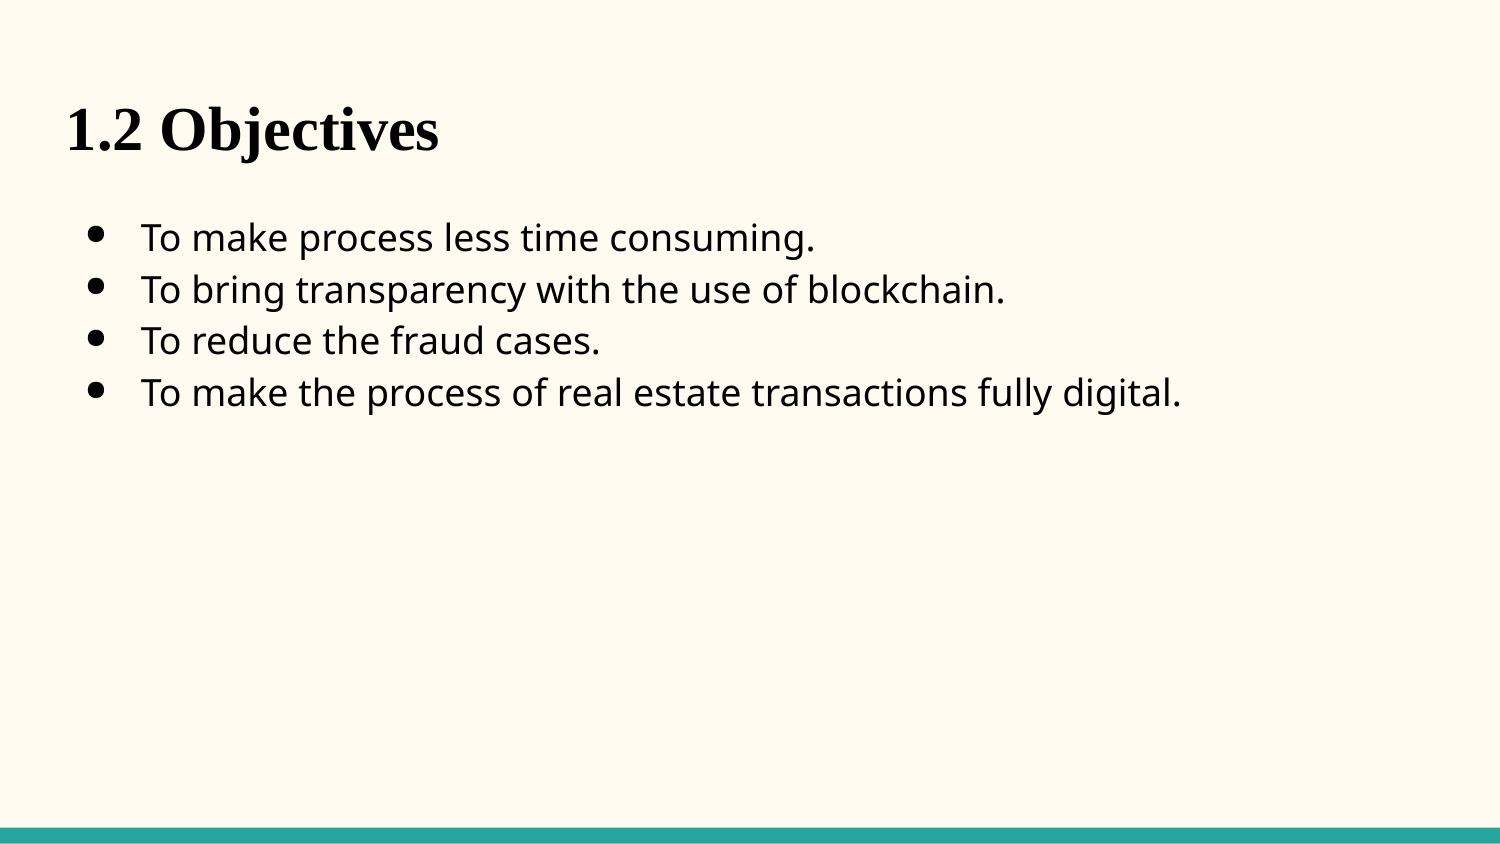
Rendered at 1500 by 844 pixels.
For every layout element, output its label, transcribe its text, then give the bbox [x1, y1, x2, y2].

text_box To make process less time consuming. To bring transparency with the use of blockchain. To reduce the fraud cases. To make the process of real estate transactions fully digital. [51, 192, 1449, 750]
text_box 1.2 Objectives [51, 72, 1449, 174]
